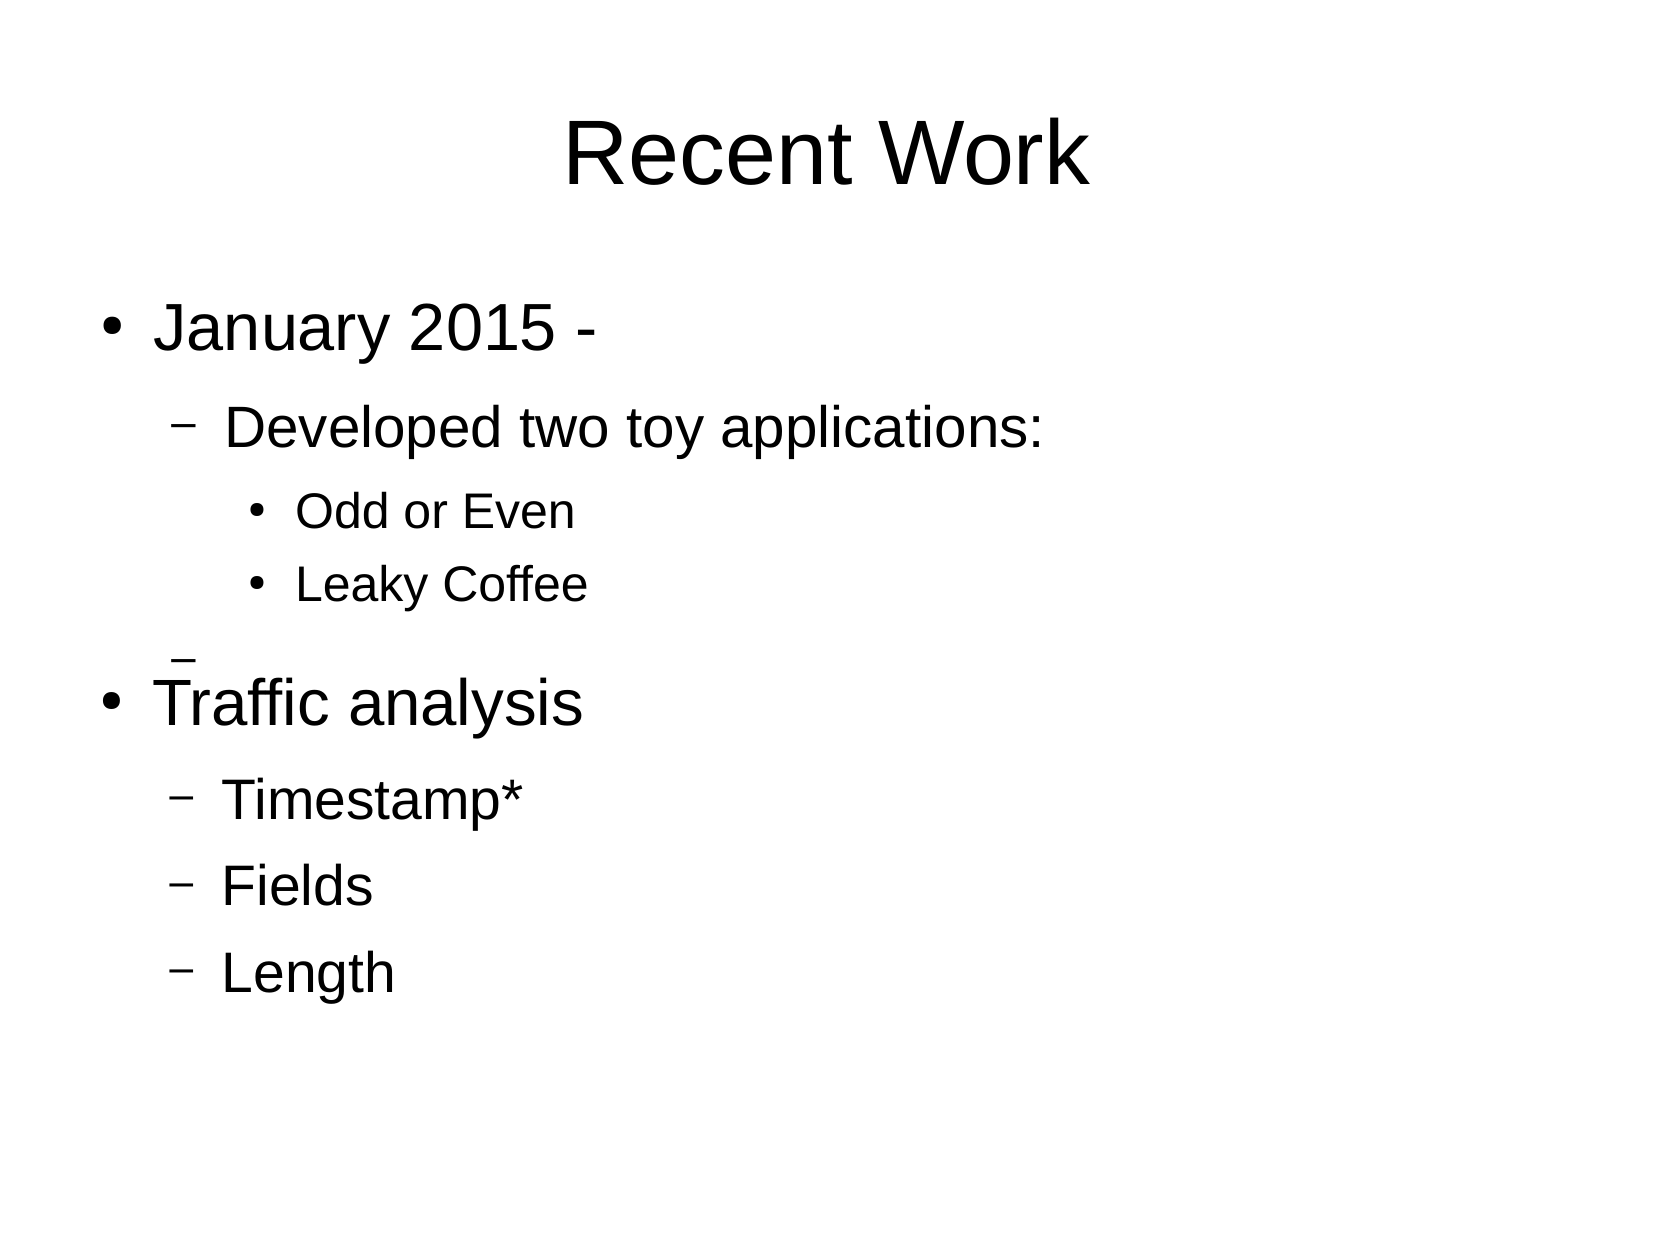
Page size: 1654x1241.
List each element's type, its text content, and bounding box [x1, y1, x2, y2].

title Recent Work [82, 49, 1571, 257]
list Traffic analysis Timestamp* Fields Length [82, 665, 1571, 1009]
list January 2015 - Developed two toy applications: Odd or Even Leaky Coffee [82, 290, 1571, 665]
